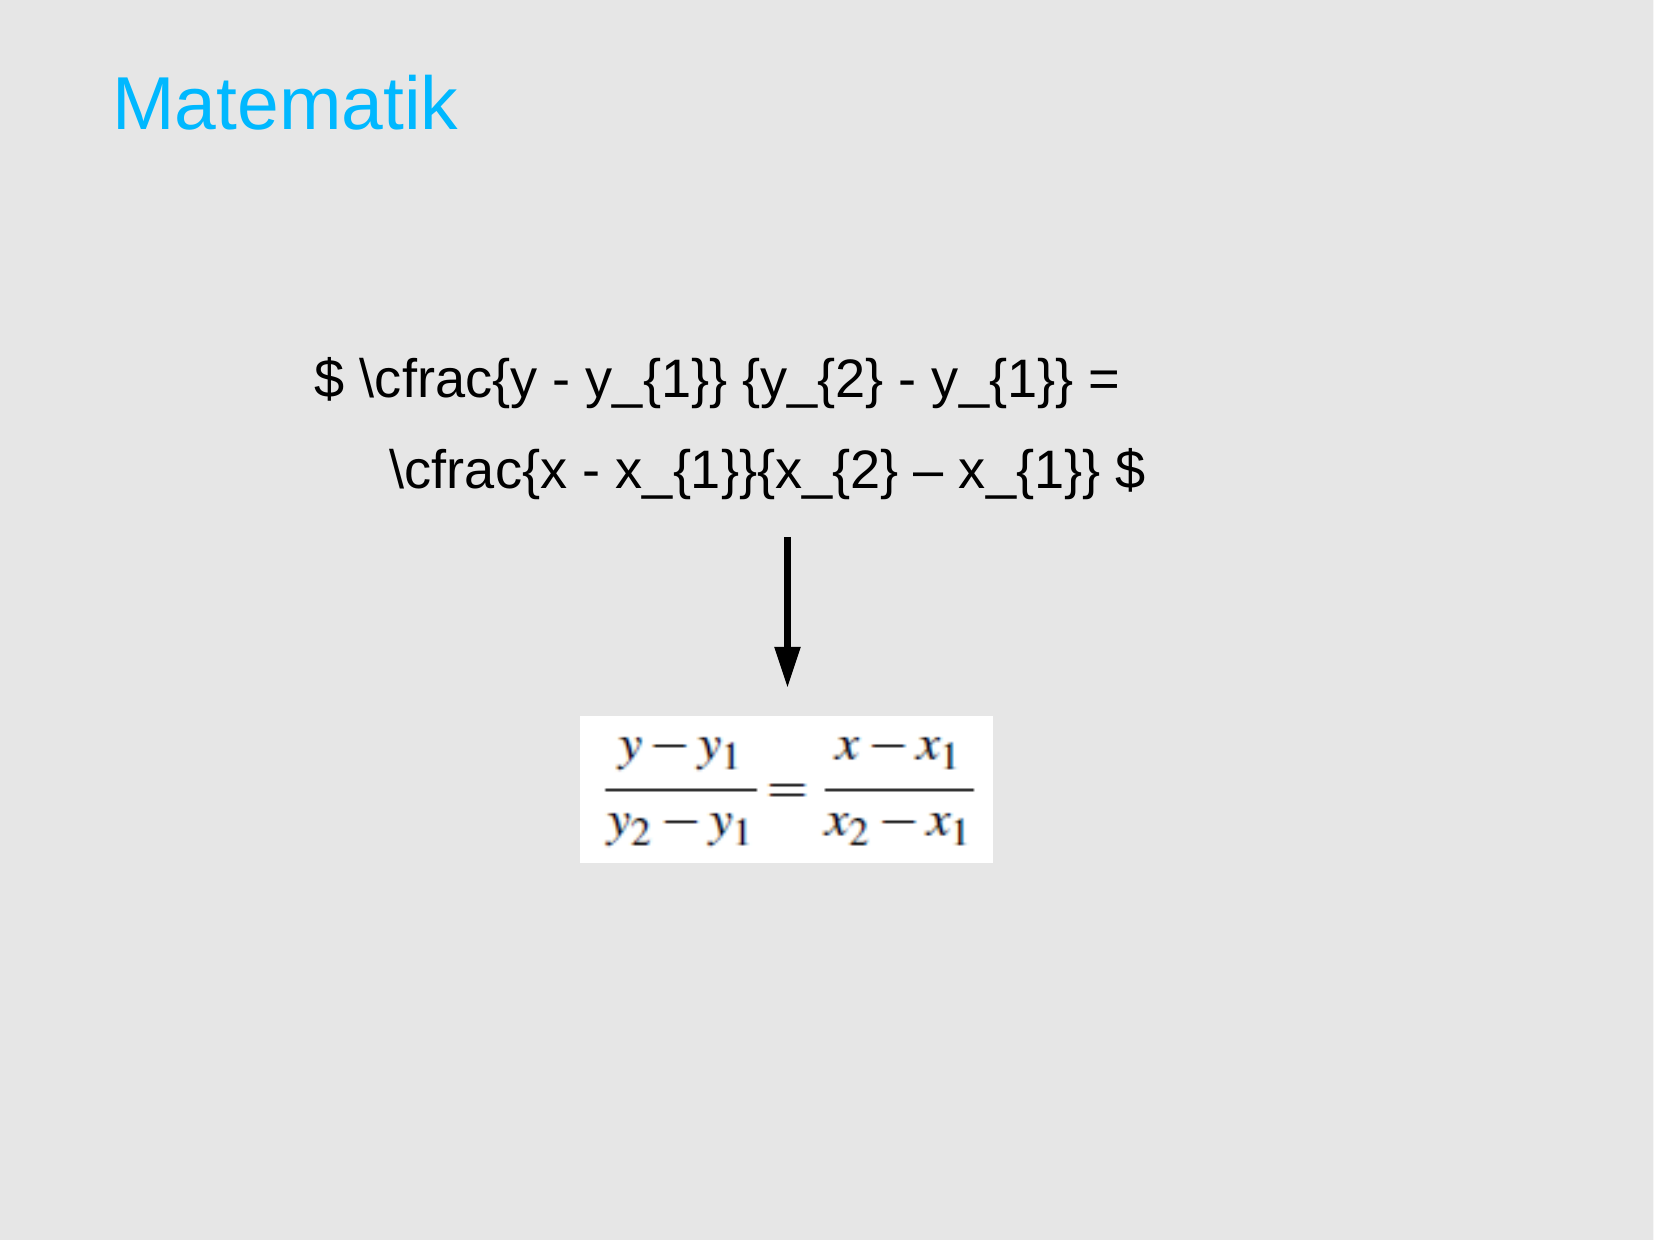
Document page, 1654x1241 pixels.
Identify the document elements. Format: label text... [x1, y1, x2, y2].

picture [580, 716, 993, 863]
title Matematik [112, 56, 1571, 151]
text_box $ \cfrac{y - y_{1}} {y_{2} - y_{1}} = \cfrac{x - x_{1}}{x_{2} – x_{1}} $ [300, 310, 1238, 487]
